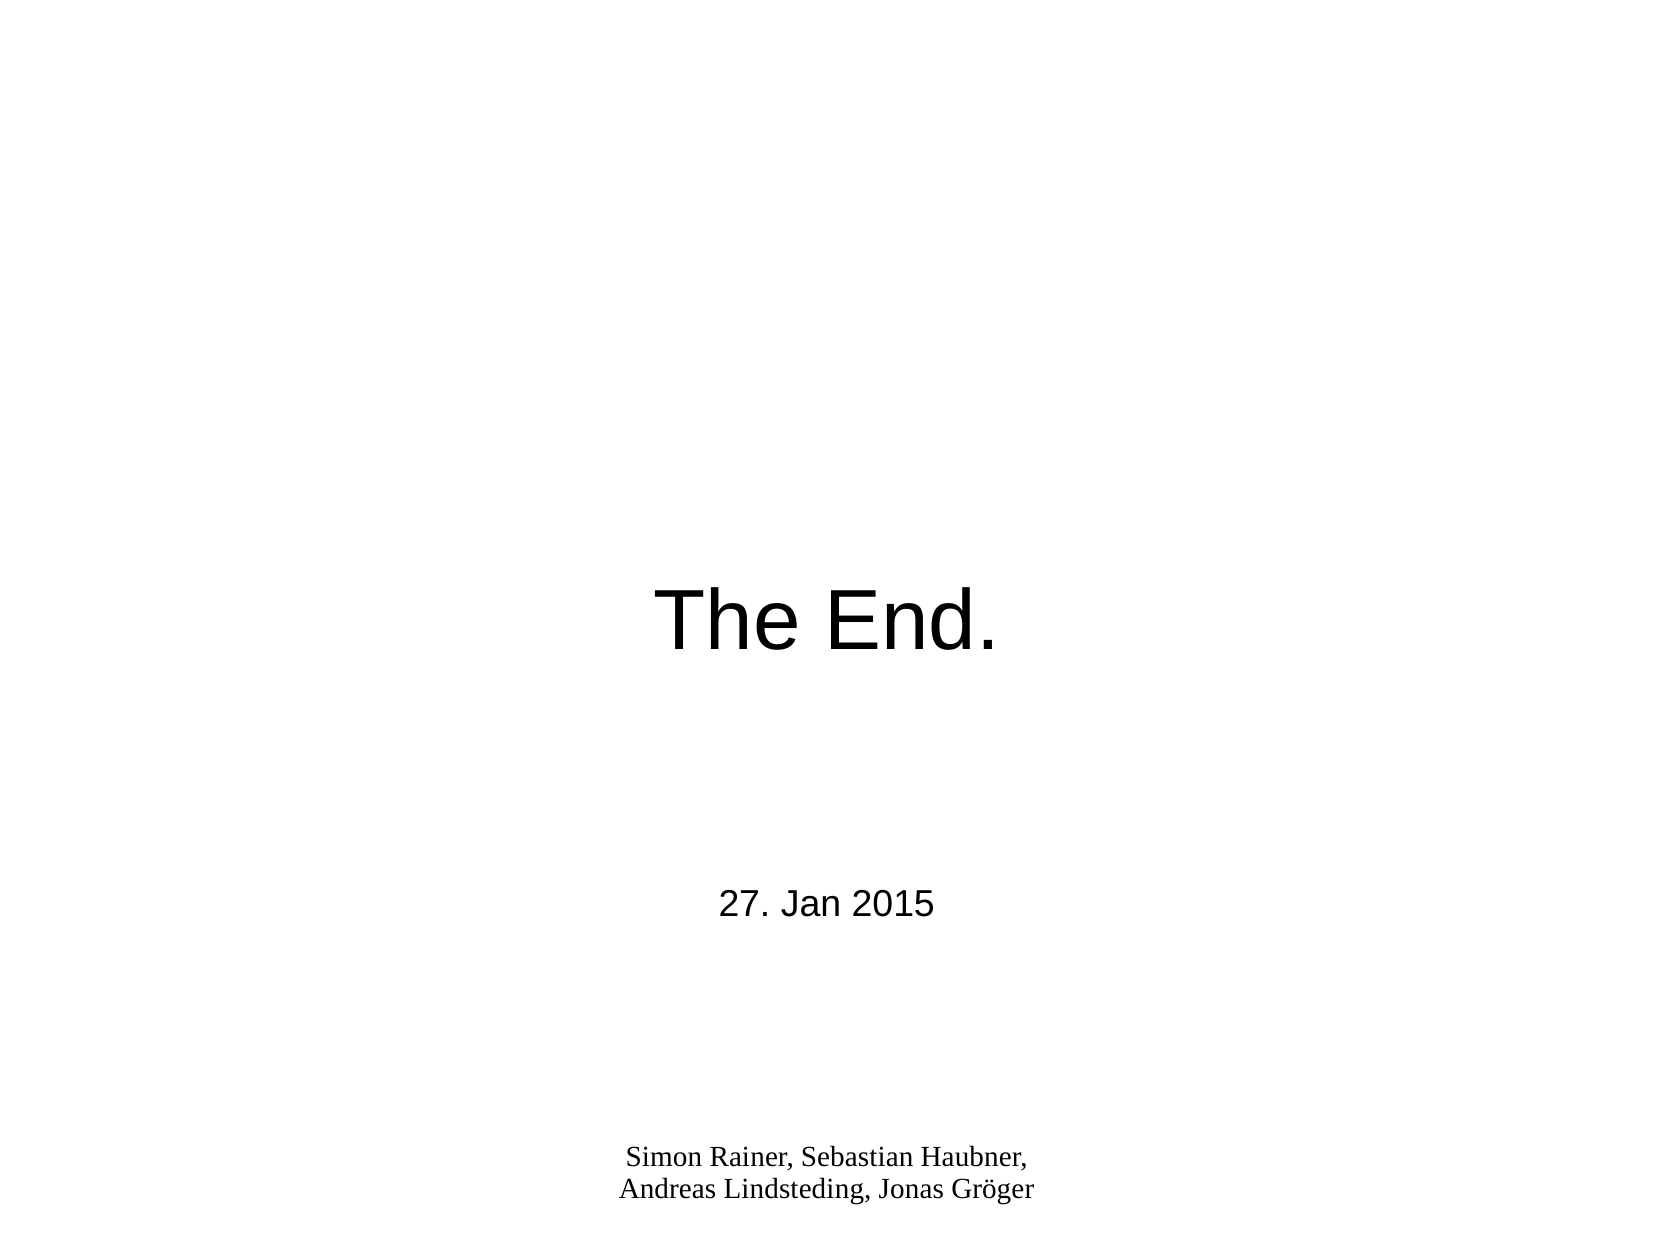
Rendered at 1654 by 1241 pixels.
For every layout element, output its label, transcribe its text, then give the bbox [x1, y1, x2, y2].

title The End. [82, 516, 1571, 724]
text_box Simon Rainer, Sebastian Haubner, Andreas Lindsteding, Jonas Gröger [614, 1129, 1040, 1216]
text_box 27. Jan 2015 [703, 874, 950, 946]
